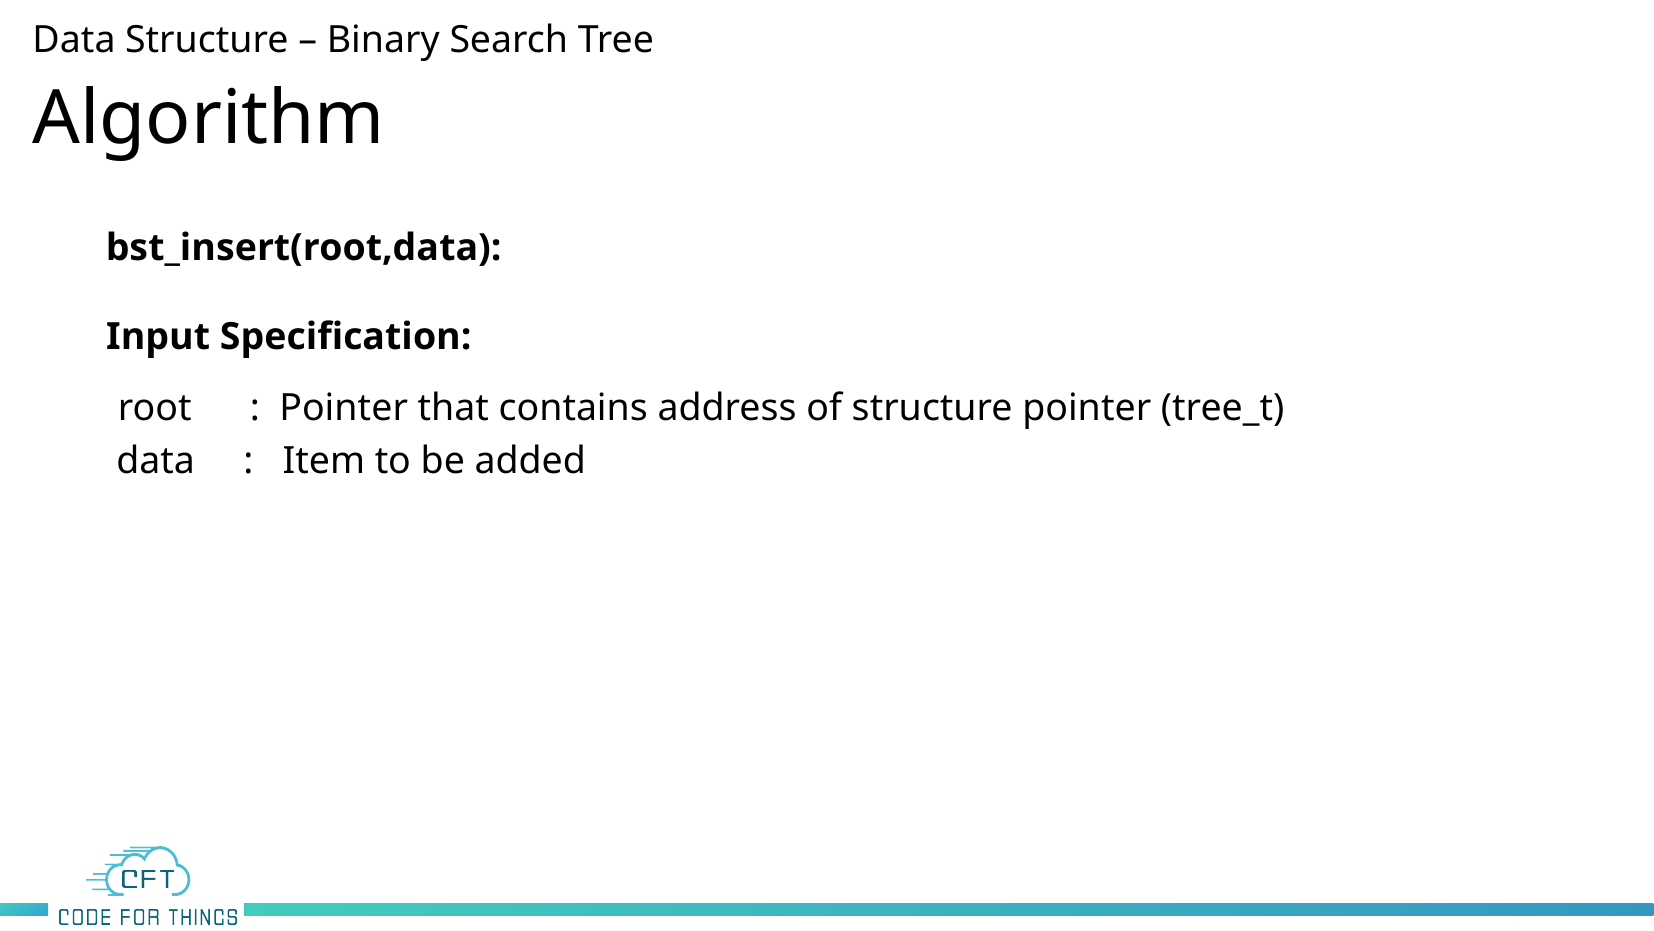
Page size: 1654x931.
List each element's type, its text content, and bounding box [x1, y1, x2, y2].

picture [59, 846, 237, 925]
text_box Input Specification: [91, 302, 556, 374]
text_box bst_insert(root,data): [91, 212, 745, 272]
title Data Structure – Binary Search Tree Algorithm [32, 12, 1184, 166]
text_box root : Pointer that contains address of structure pointer (tree_t) [103, 373, 1548, 438]
text_box data : Item to be added [101, 426, 684, 485]
